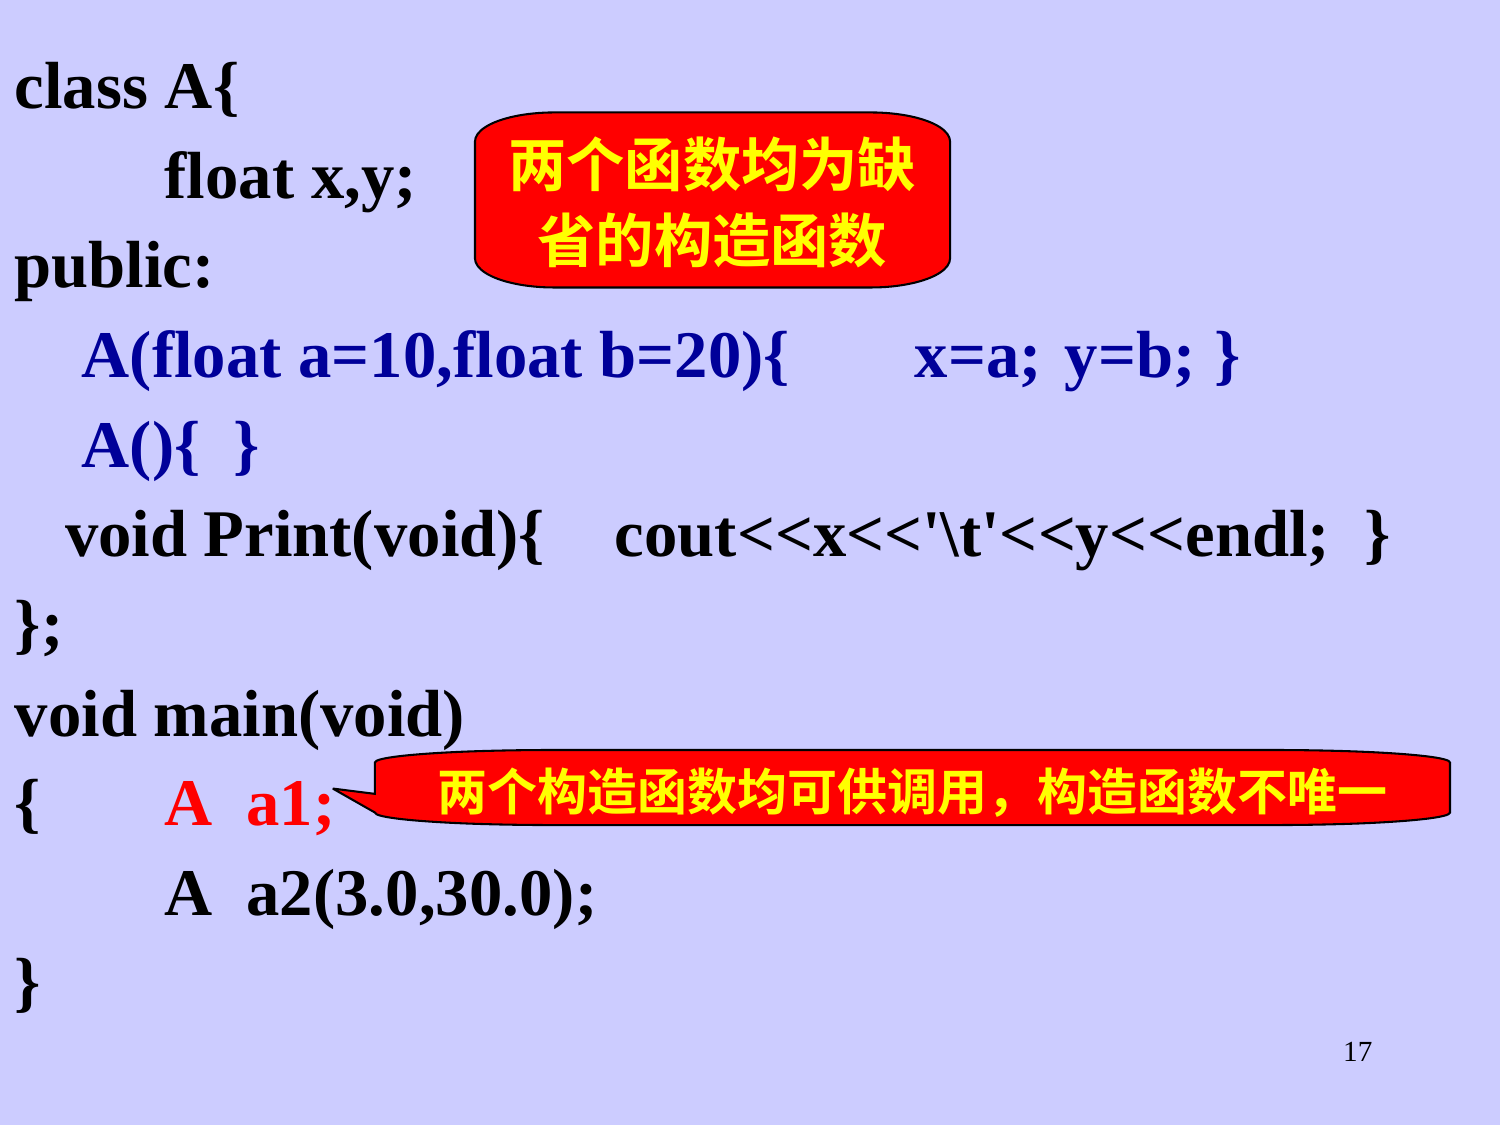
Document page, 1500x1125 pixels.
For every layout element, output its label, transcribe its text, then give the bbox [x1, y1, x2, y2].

text_box class A{ float x,y; public: A(float a=10,float b=20){ x=a; y=b; } A(){ } void Print(void){ cout<<x<<'\t'<<y<<endl; } }; void main(void) { A a1; A a2(3.0,30.0); } [0, 62, 1463, 1023]
text_box 两个构造函数均可供调用，构造函数不唯一 [332, 750, 1450, 826]
text_box 两个函数均为缺省的构造函数 [474, 112, 951, 288]
text_box <编号> [1074, 1025, 1388, 1101]
